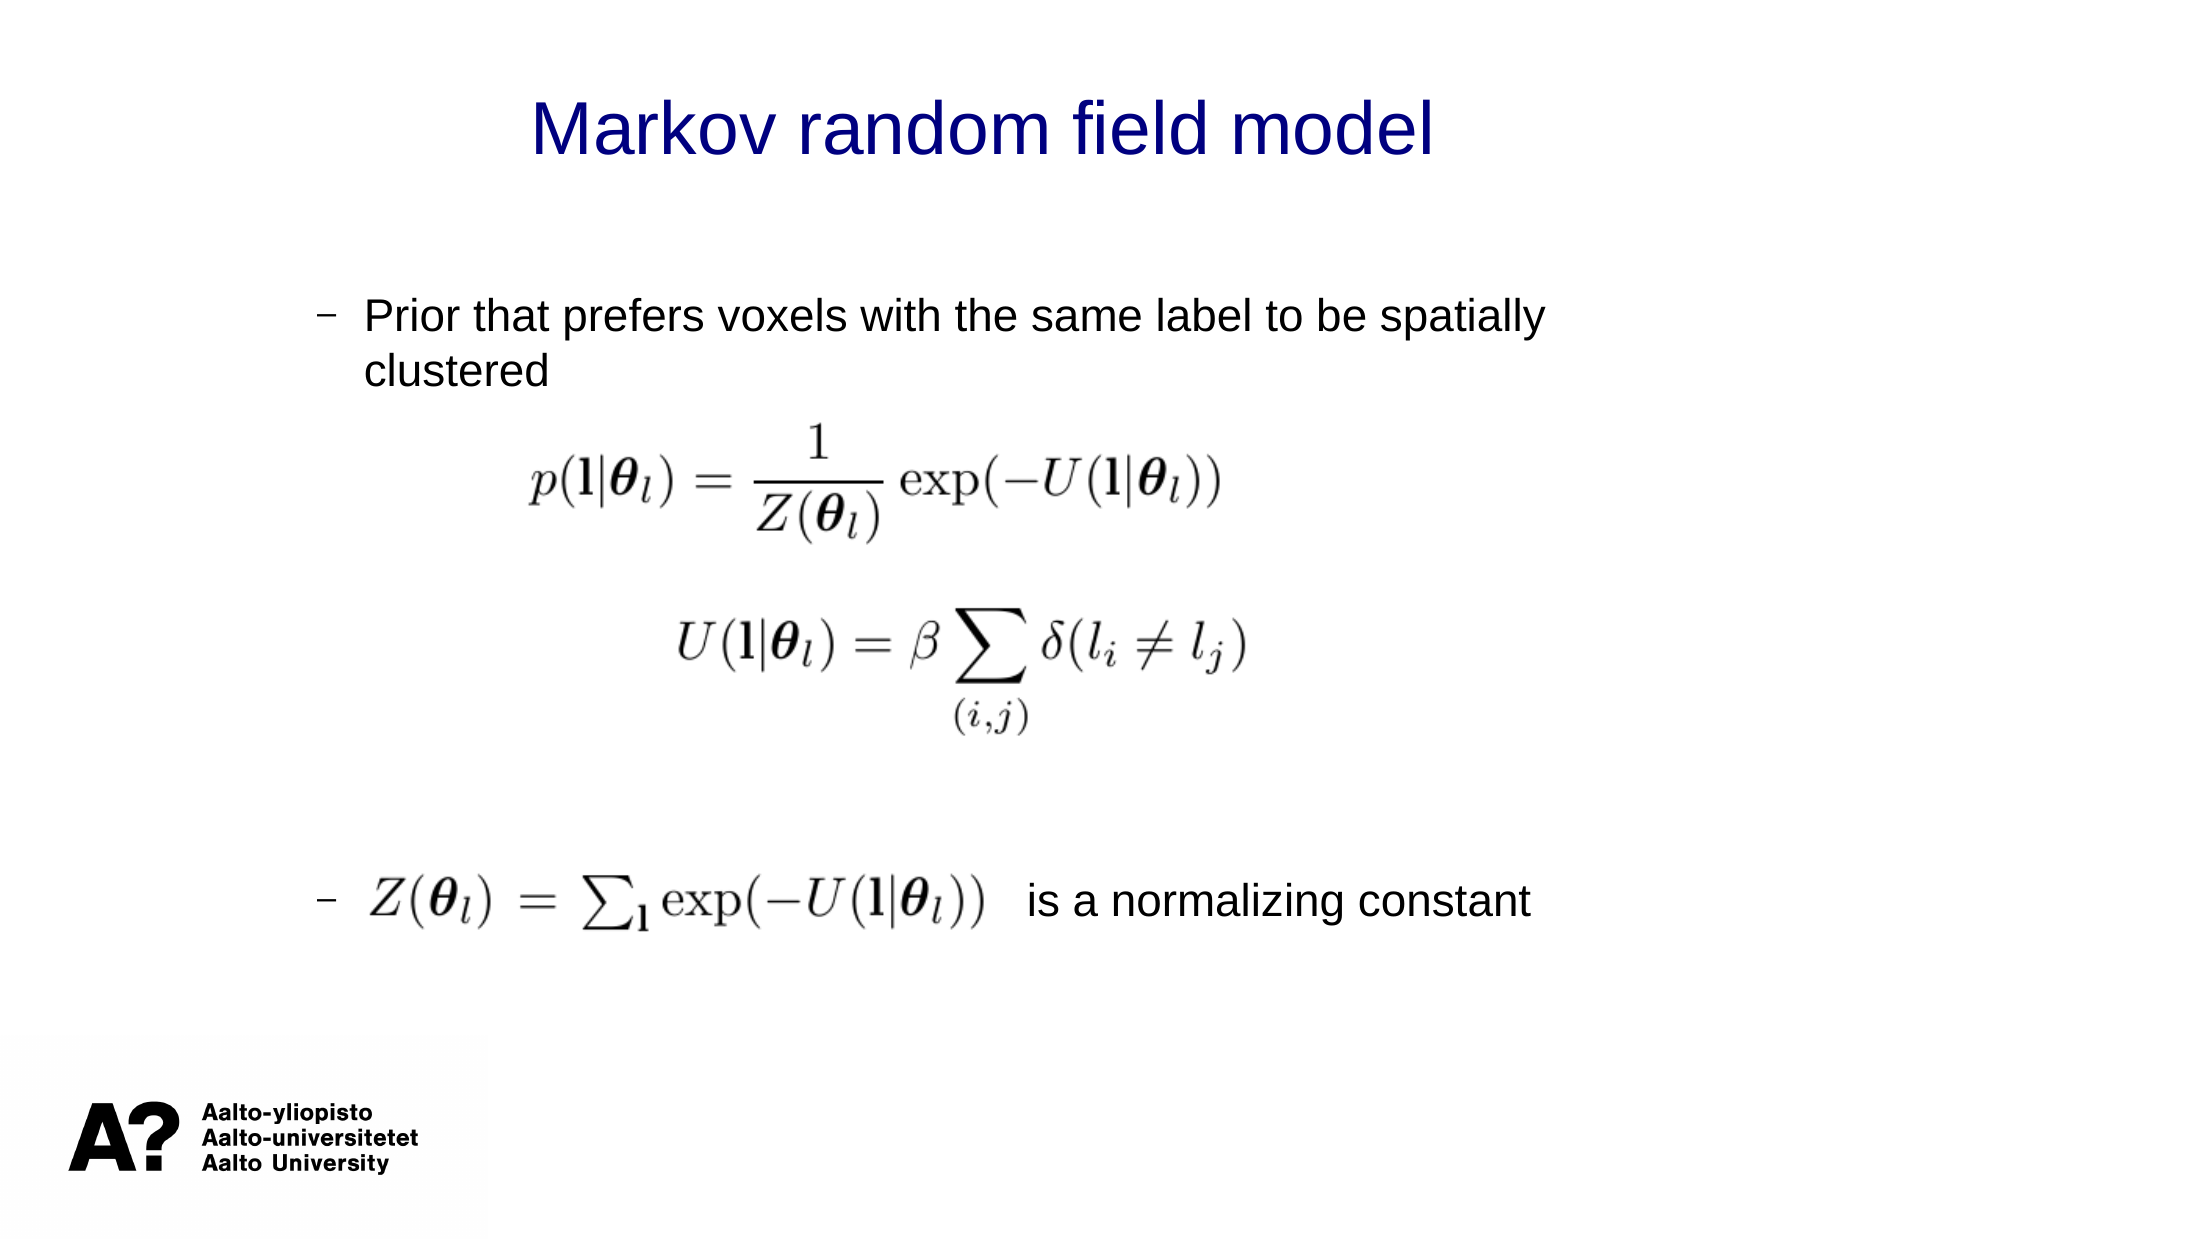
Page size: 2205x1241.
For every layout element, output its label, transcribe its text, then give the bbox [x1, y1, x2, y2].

title Markov random field model [326, 65, 1640, 179]
picture [0, 1035, 488, 1239]
picture [668, 588, 1250, 739]
list Prior that prefers voxels with the same label to be spatially clustered [227, 278, 1653, 450]
list is a normalizing constant [227, 862, 1653, 1035]
picture [518, 412, 1223, 549]
